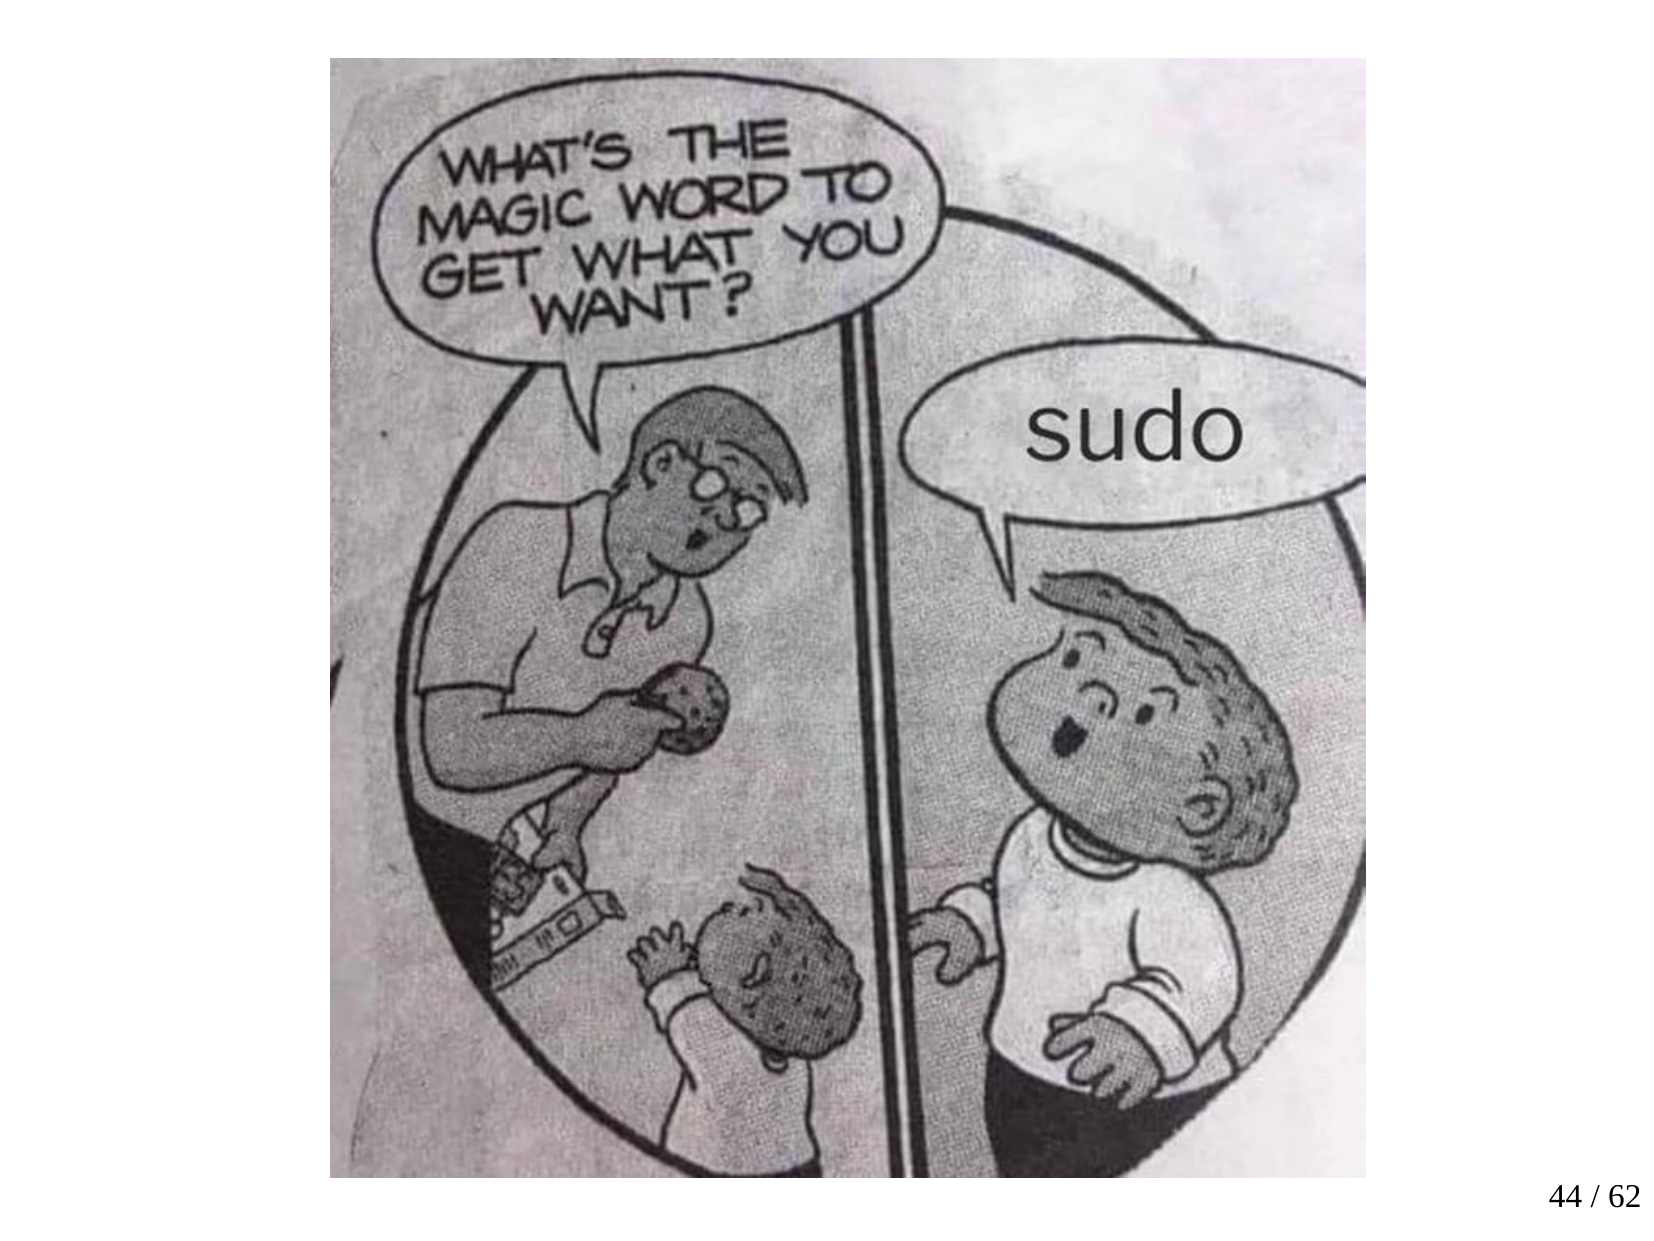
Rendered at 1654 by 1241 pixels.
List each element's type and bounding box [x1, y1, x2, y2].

picture [330, 58, 1366, 1178]
